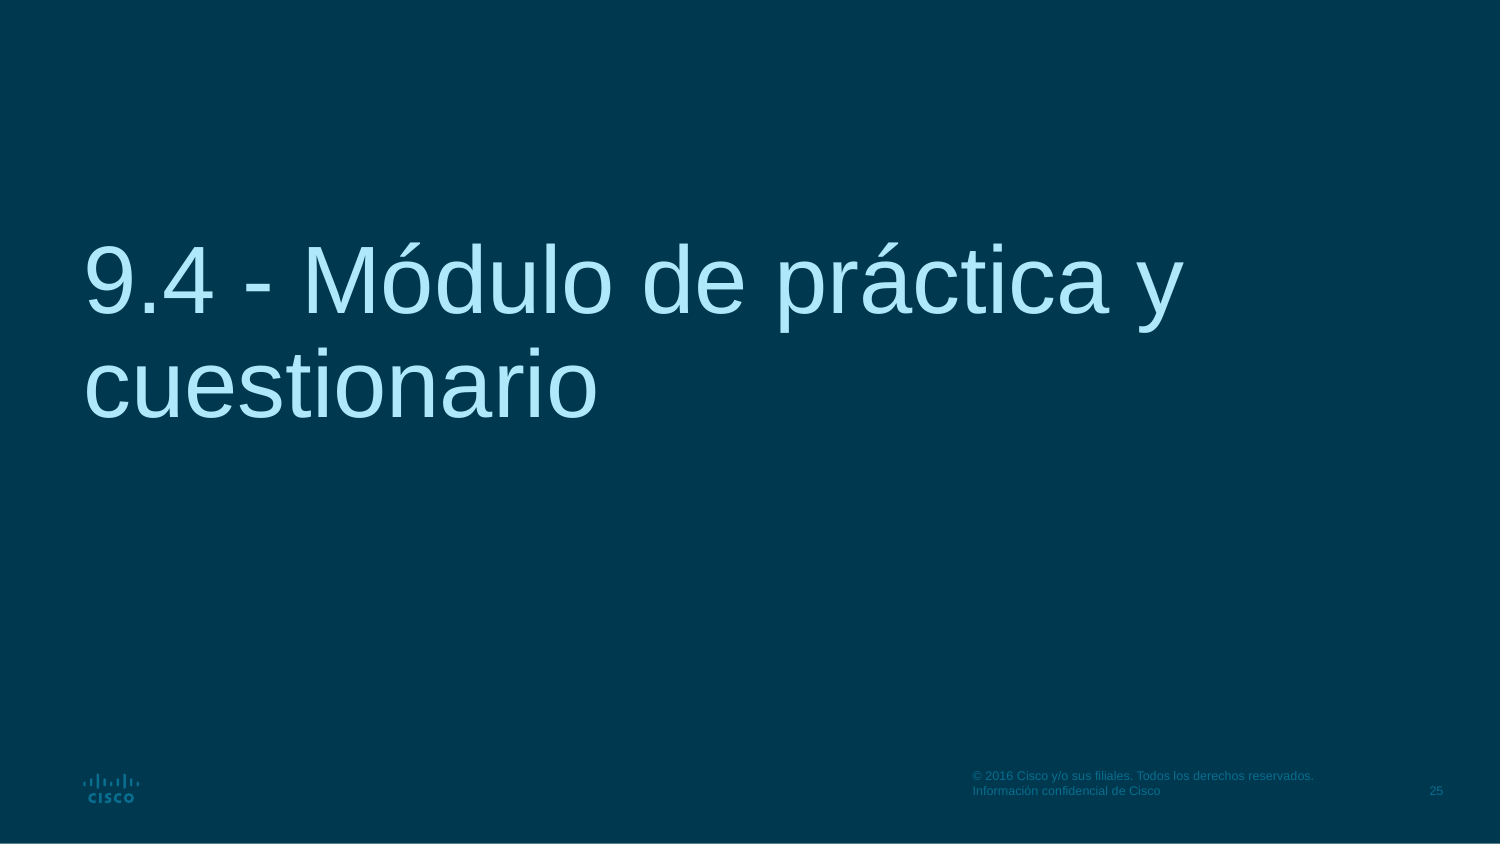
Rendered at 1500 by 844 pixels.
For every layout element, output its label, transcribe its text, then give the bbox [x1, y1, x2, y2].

title 9.4 - Módulo de práctica y cuestionario [68, 286, 1427, 446]
